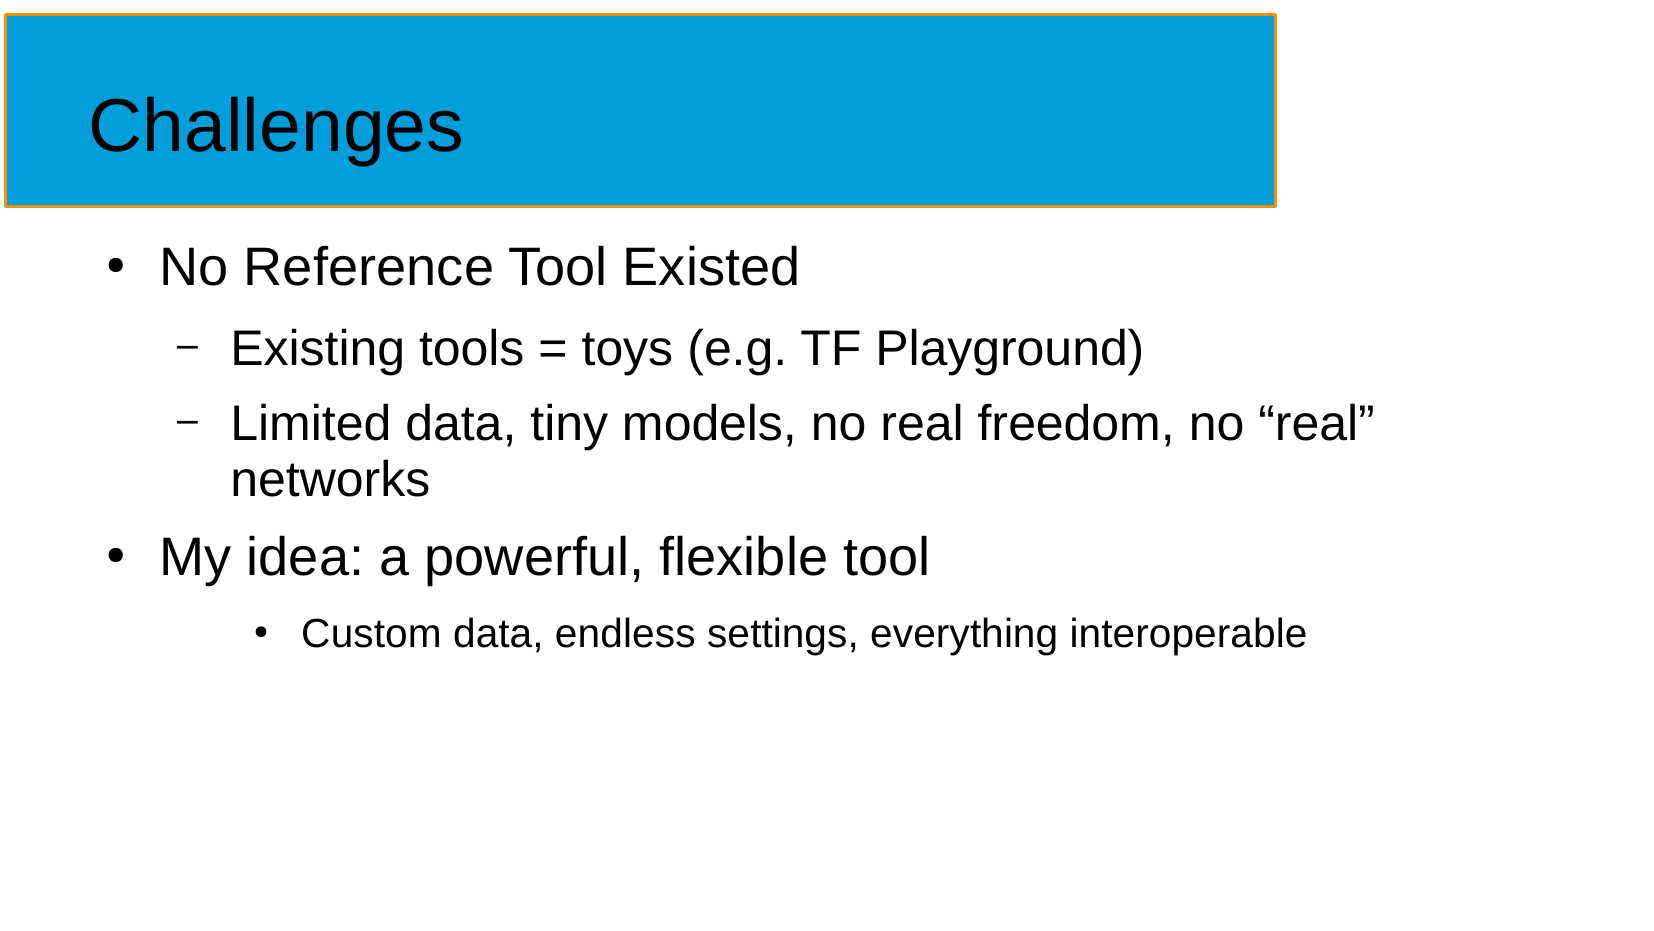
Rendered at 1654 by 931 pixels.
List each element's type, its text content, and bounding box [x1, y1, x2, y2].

title Challenges [88, 44, 1565, 207]
list No Reference Tool Existed Existing tools = toys (e.g. TF Playground) Limited data, tiny models, no real freedom, no “real” networks My idea: a powerful, flexible tool Custom data, endless settings, everything interoperable [88, 236, 1565, 798]
